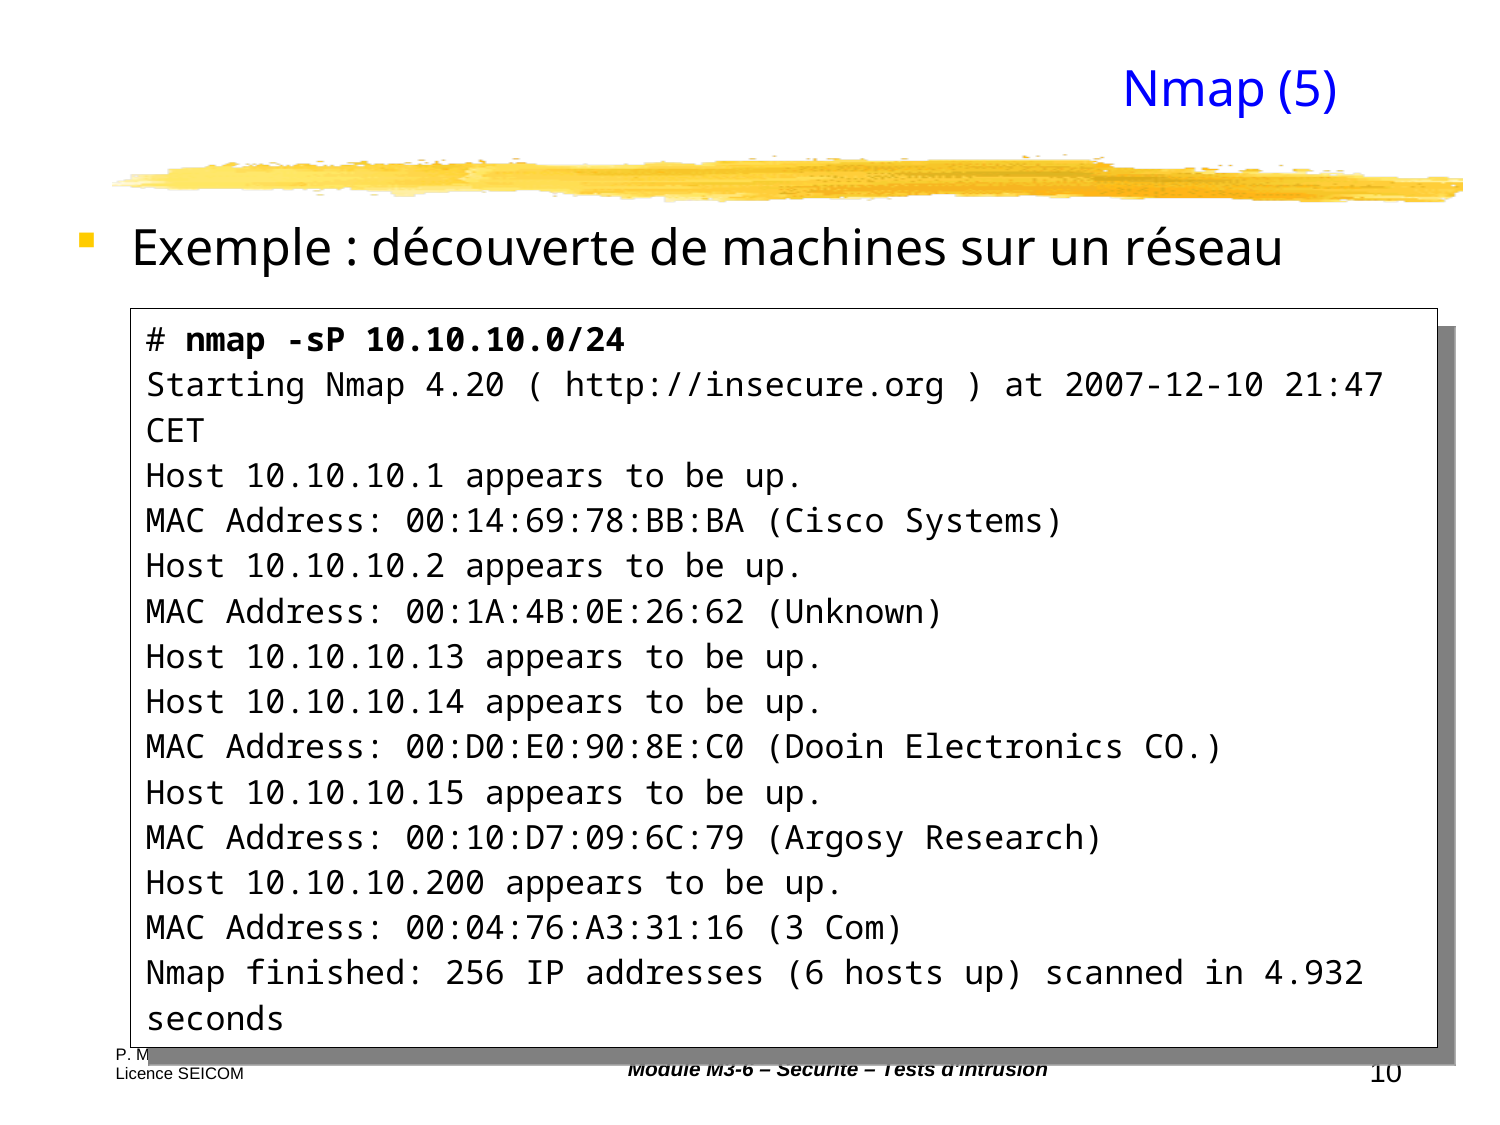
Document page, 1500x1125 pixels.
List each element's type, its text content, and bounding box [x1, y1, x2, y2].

picture [112, 149, 1463, 213]
title Nmap (5) [62, 37, 1338, 138]
text_box # nmap -sP 10.10.10.0/24 Starting Nmap 4.20 ( http://insecure.org ) at 2007-12-10 21:47 CET Host 10.10.10.1 appears to be up. MAC Address: 00:14:69:78:BB:BA (Cisco Systems) Host 10.10.10.2 appears to be up. MAC Address: 00:1A:4B:0E:26:62 (Unknown) Host 10.10.10.13 appears to be up. Host 10.10.10.14 appears to be up. MAC Address: 00:D0:E0:90:8E:C0 (Dooin Electronics CO.) Host 10.10.10.15 appears to be up. MAC Address: 00:10:D7:09:6C:79 (Argosy Research) Host 10.10.10.200 appears to be up. MAC Address: 00:04:76:A3:31:16 (3 Com) Nmap finished: 256 IP addresses (6 hosts up) scanned in 4.932 seconds [130, 308, 1438, 936]
list Exemple : découverte de machines sur un réseau [74, 212, 1417, 1011]
